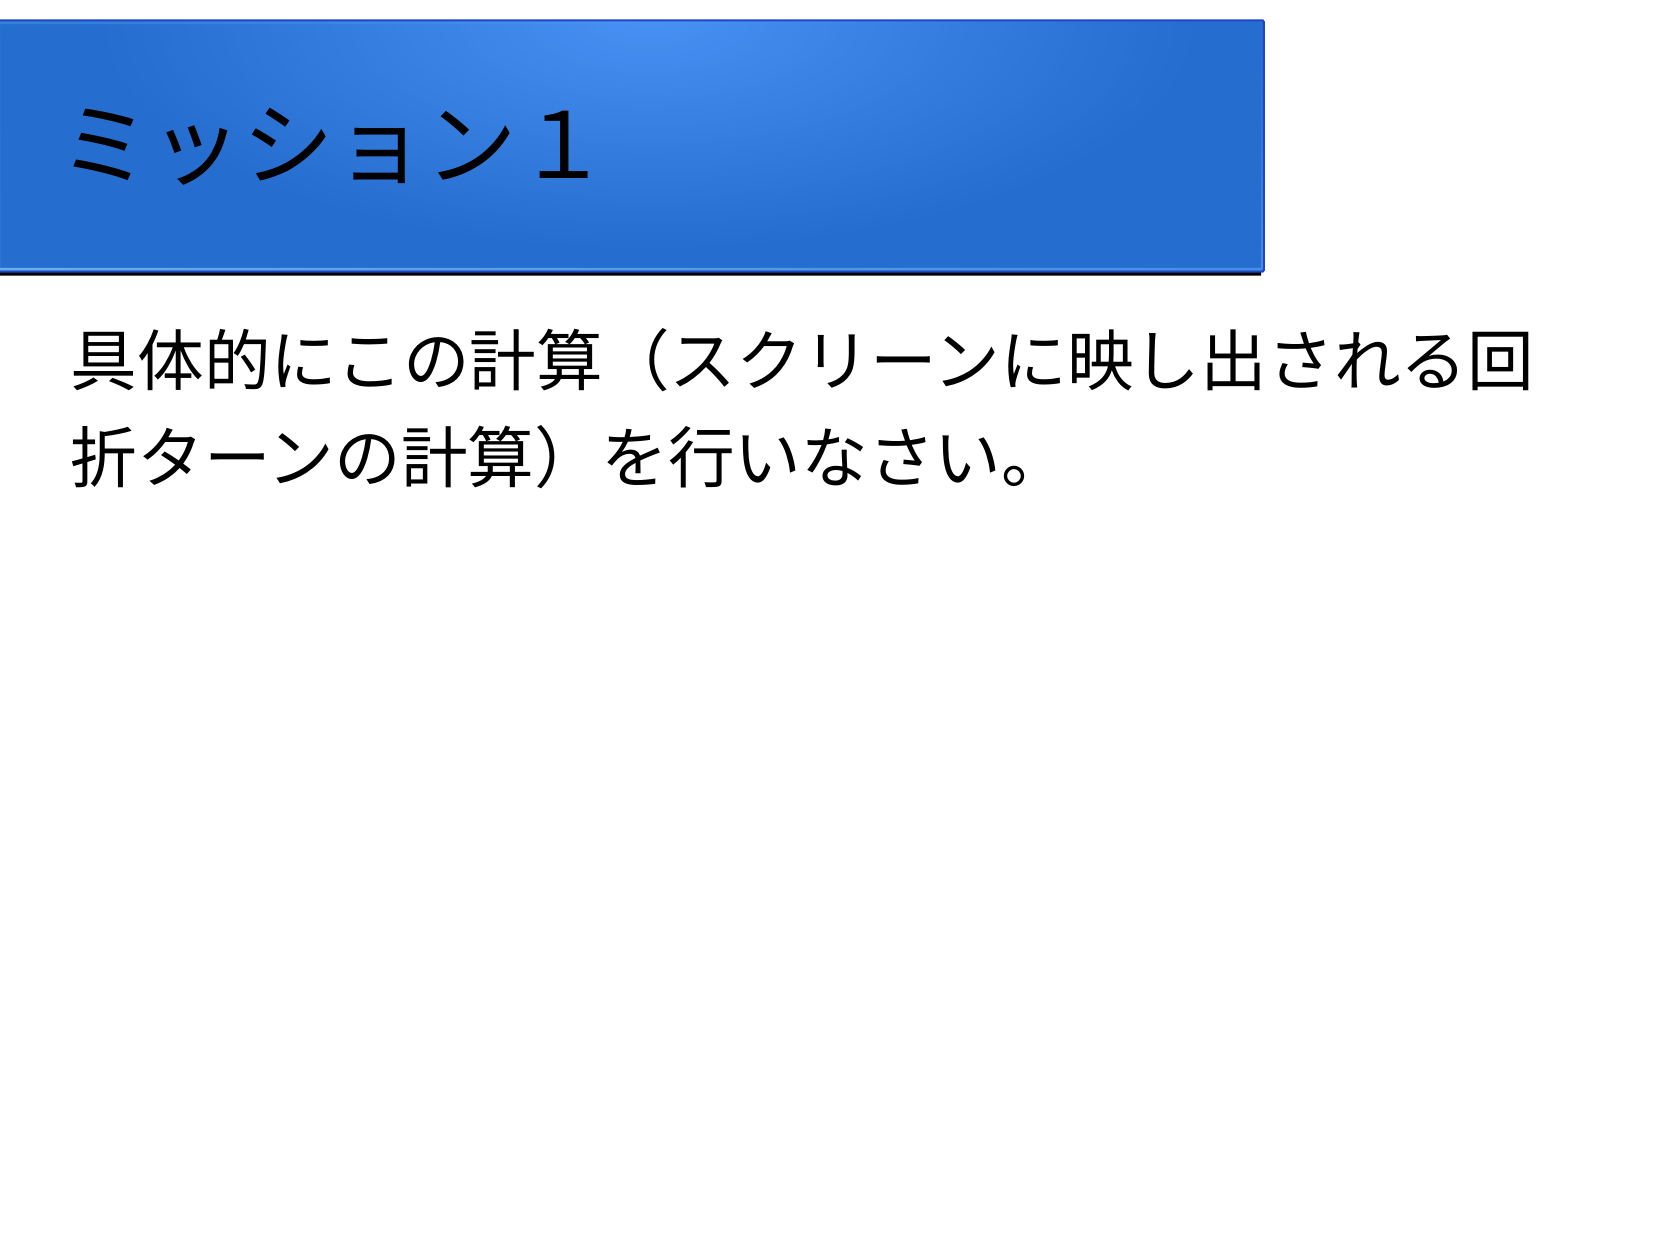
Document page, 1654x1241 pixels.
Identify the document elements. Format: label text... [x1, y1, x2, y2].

subtitle 具体的にこの計算（スクリーンに映し出される回折ターンの計算）を行いなさい。 [70, 302, 1560, 508]
title ミッション１ [59, 35, 1548, 243]
